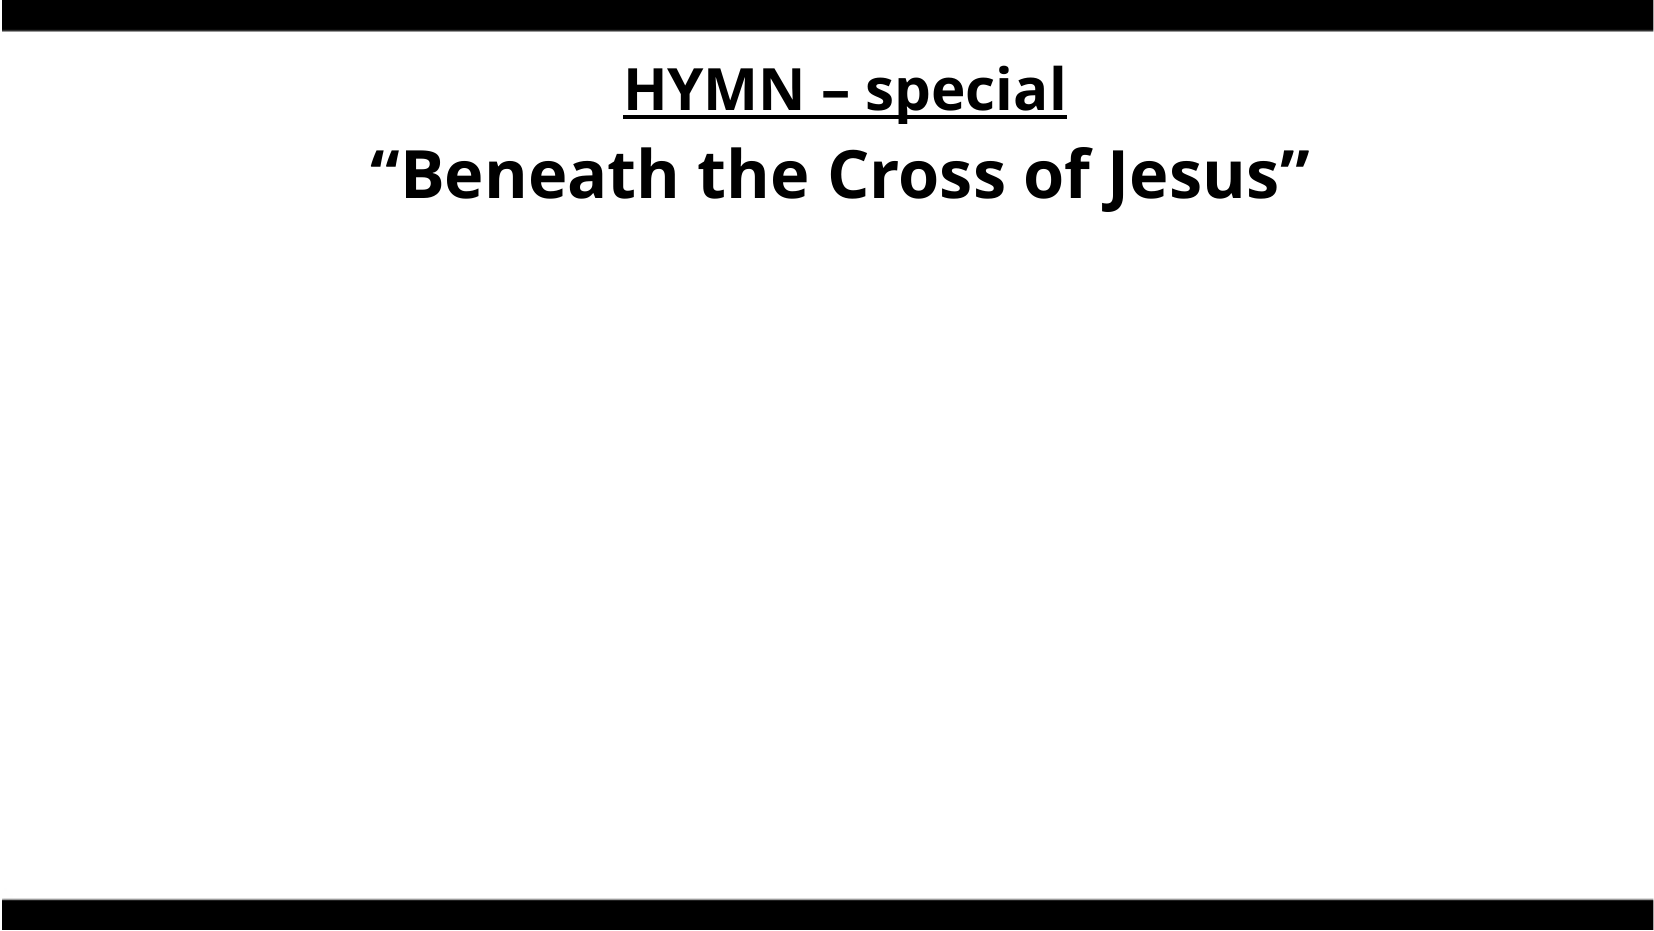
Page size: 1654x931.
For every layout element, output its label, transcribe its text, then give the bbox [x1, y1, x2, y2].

text_box HYMN – special “Beneath the Cross of Jesus” [105, 40, 1576, 222]
picture [2, 0, 1654, 930]
